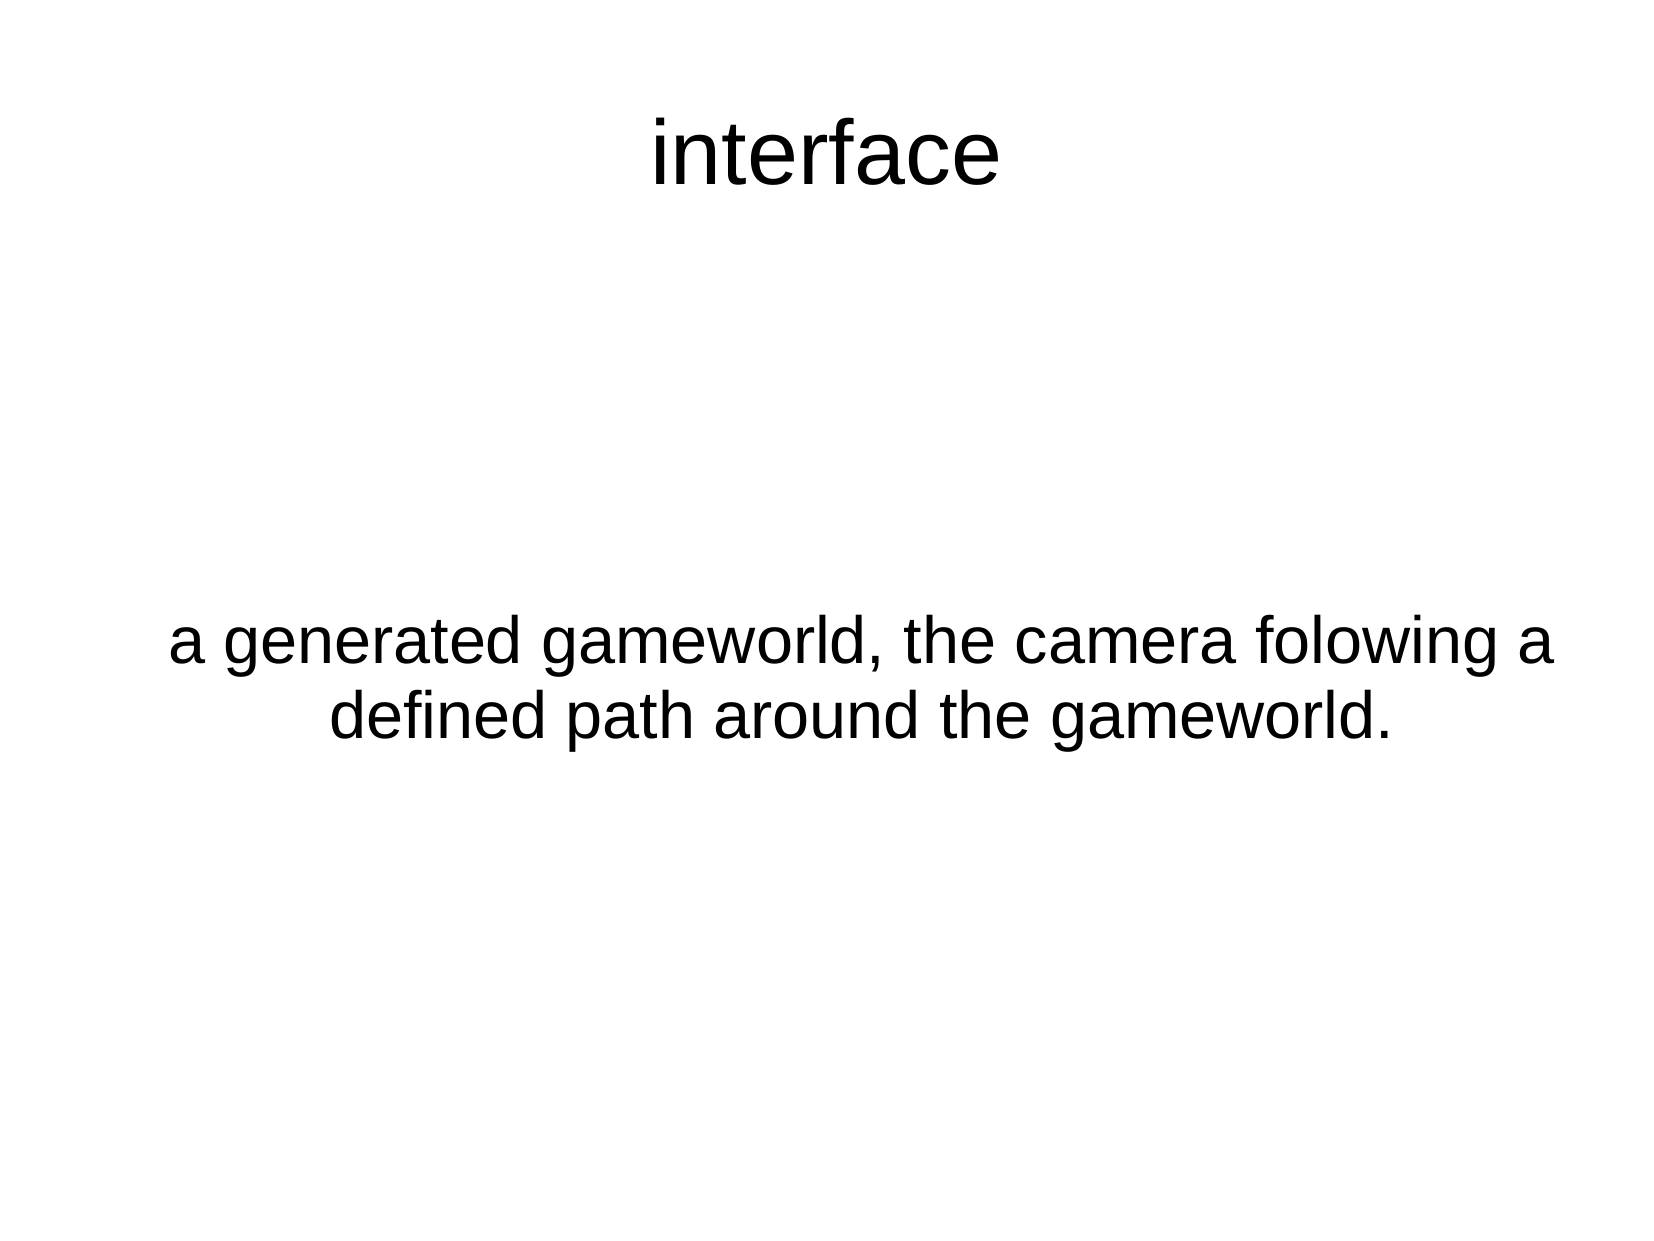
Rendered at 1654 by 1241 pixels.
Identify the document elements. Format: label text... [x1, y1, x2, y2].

title interface [82, 49, 1571, 257]
list a generated gameworld, the camera folowing a defined path around the gameworld. [82, 290, 1571, 1109]
